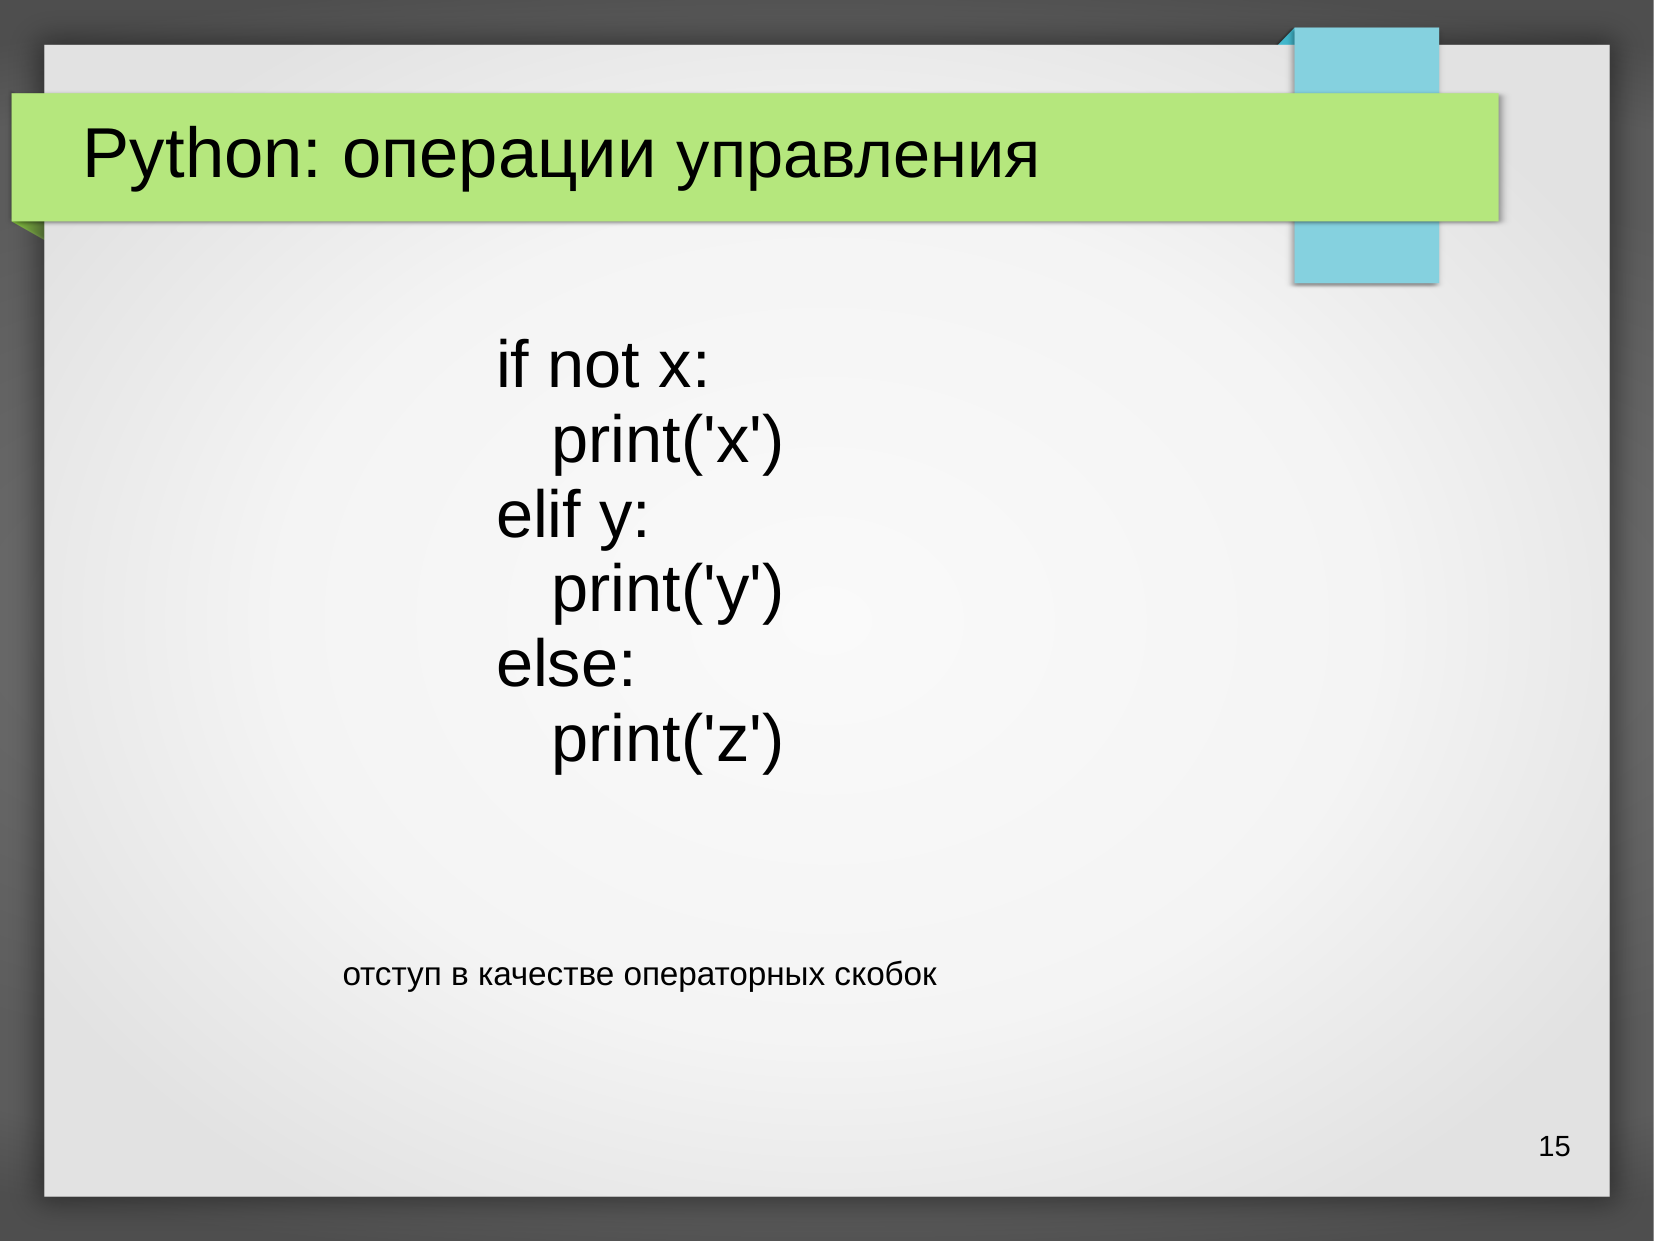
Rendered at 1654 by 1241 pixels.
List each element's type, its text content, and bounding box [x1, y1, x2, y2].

text_box отступ в качестве операторных скобок [342, 921, 1052, 1028]
picture [0, 0, 1654, 1241]
title Python: операции управления [82, 49, 1571, 257]
text_box if not x: print('x') elif y: print('y') else: print('z') [496, 326, 981, 851]
